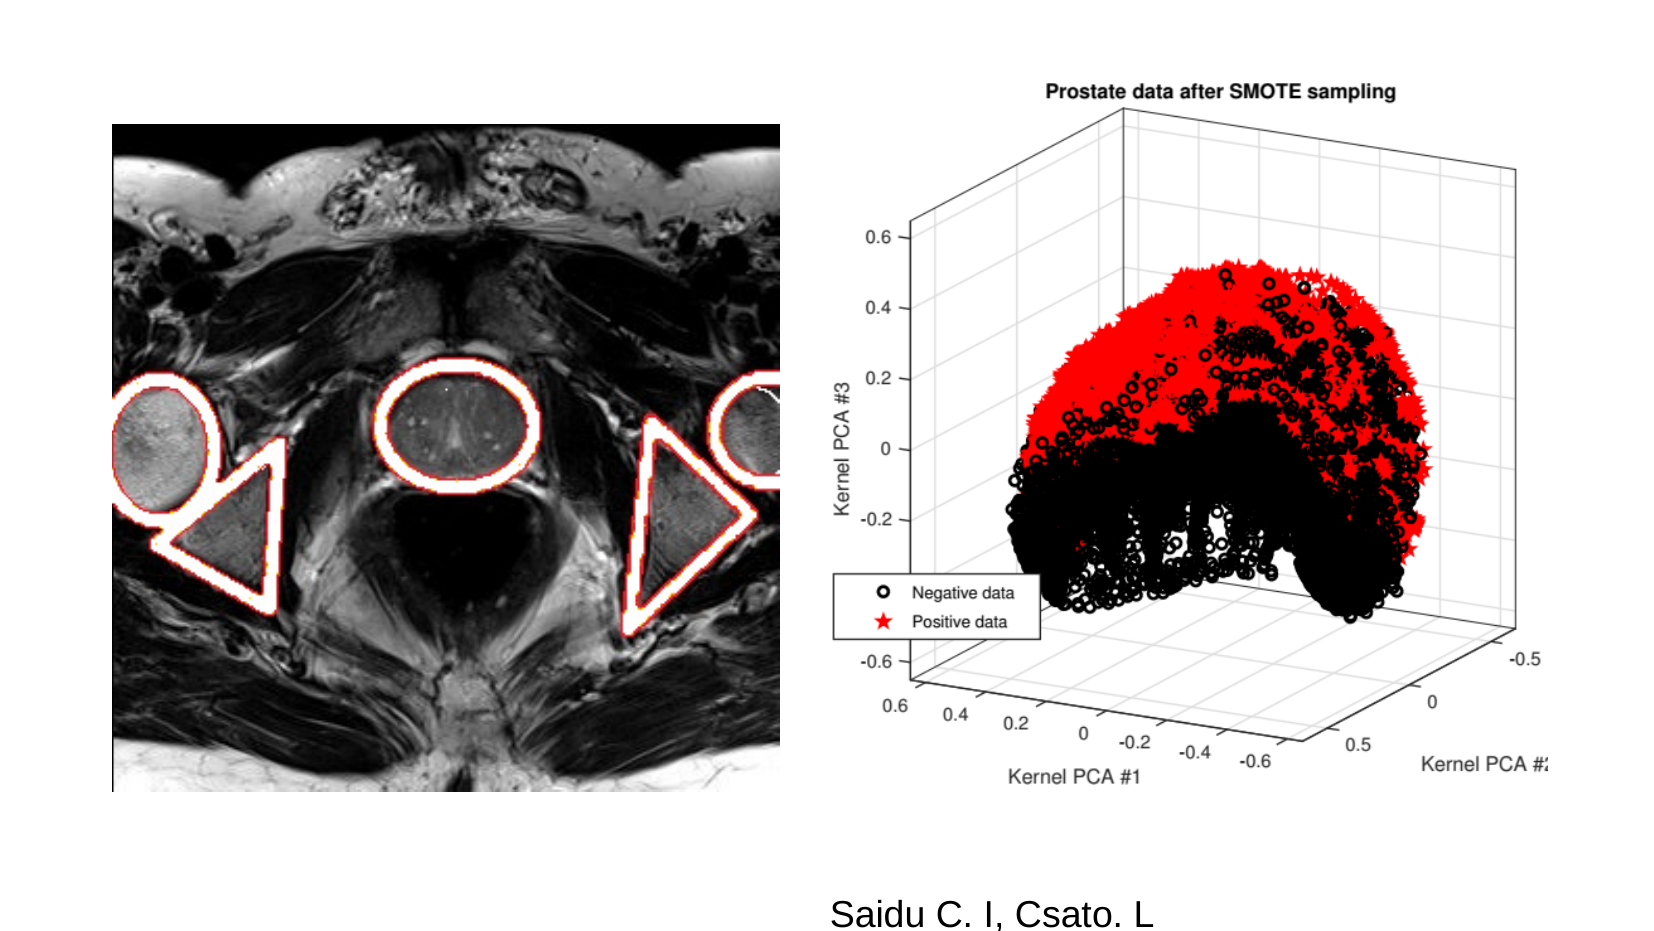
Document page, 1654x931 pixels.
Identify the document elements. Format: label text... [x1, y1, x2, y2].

picture [112, 124, 780, 792]
picture [832, 82, 1548, 785]
text_box Saidu C. I, Csato. L [814, 885, 1170, 931]
